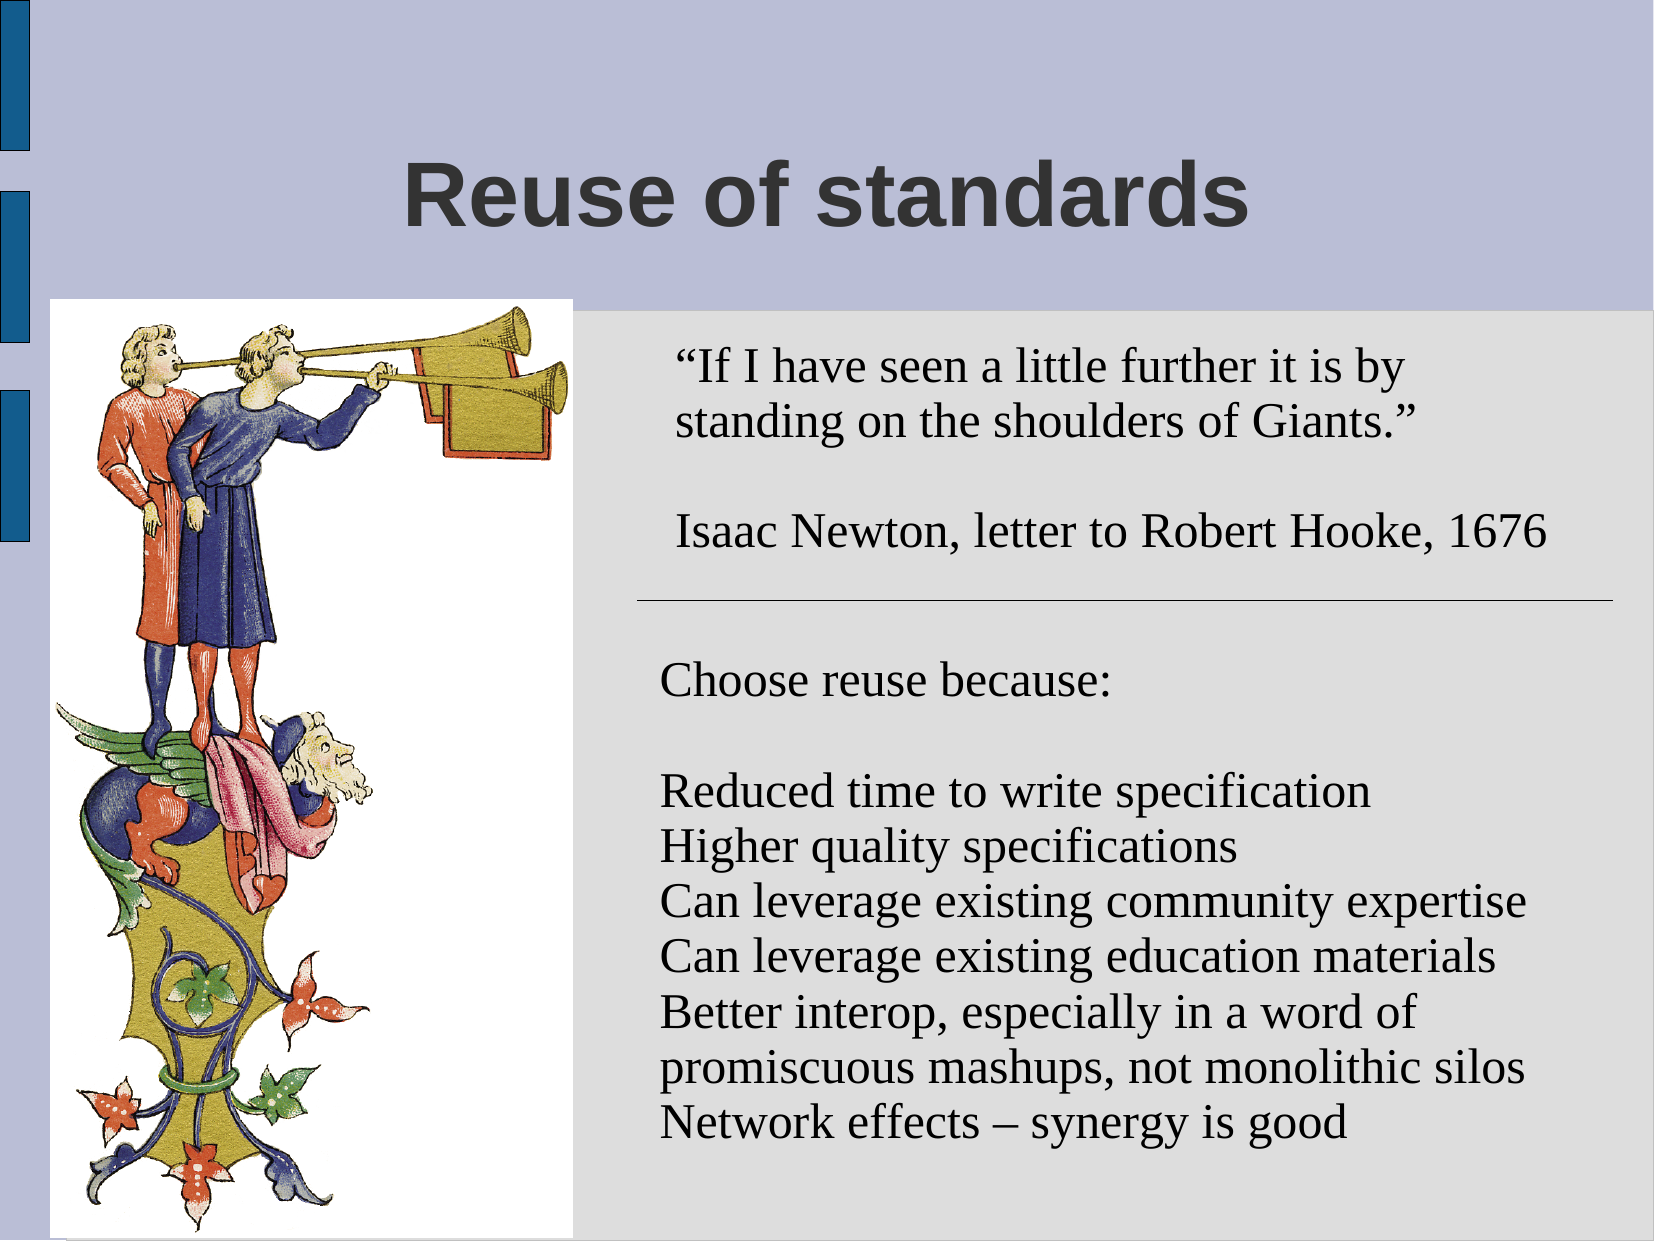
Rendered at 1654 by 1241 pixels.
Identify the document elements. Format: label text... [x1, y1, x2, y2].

text_box “If I have seen a little further it is by standing on the shoulders of Giants.” Isaac Newton, letter to Robert Hooke, 1676 [675, 337, 1552, 600]
picture [50, 299, 573, 1238]
text_box Choose reuse because: Reduced time to write specification Higher quality specifications Can leverage existing community expertise Can leverage existing education materials Better interop, especially in a word of promiscuous mashups, not monolithic silos Network effects – synergy is good [659, 652, 1561, 1241]
title Reuse of standards [121, 91, 1534, 299]
